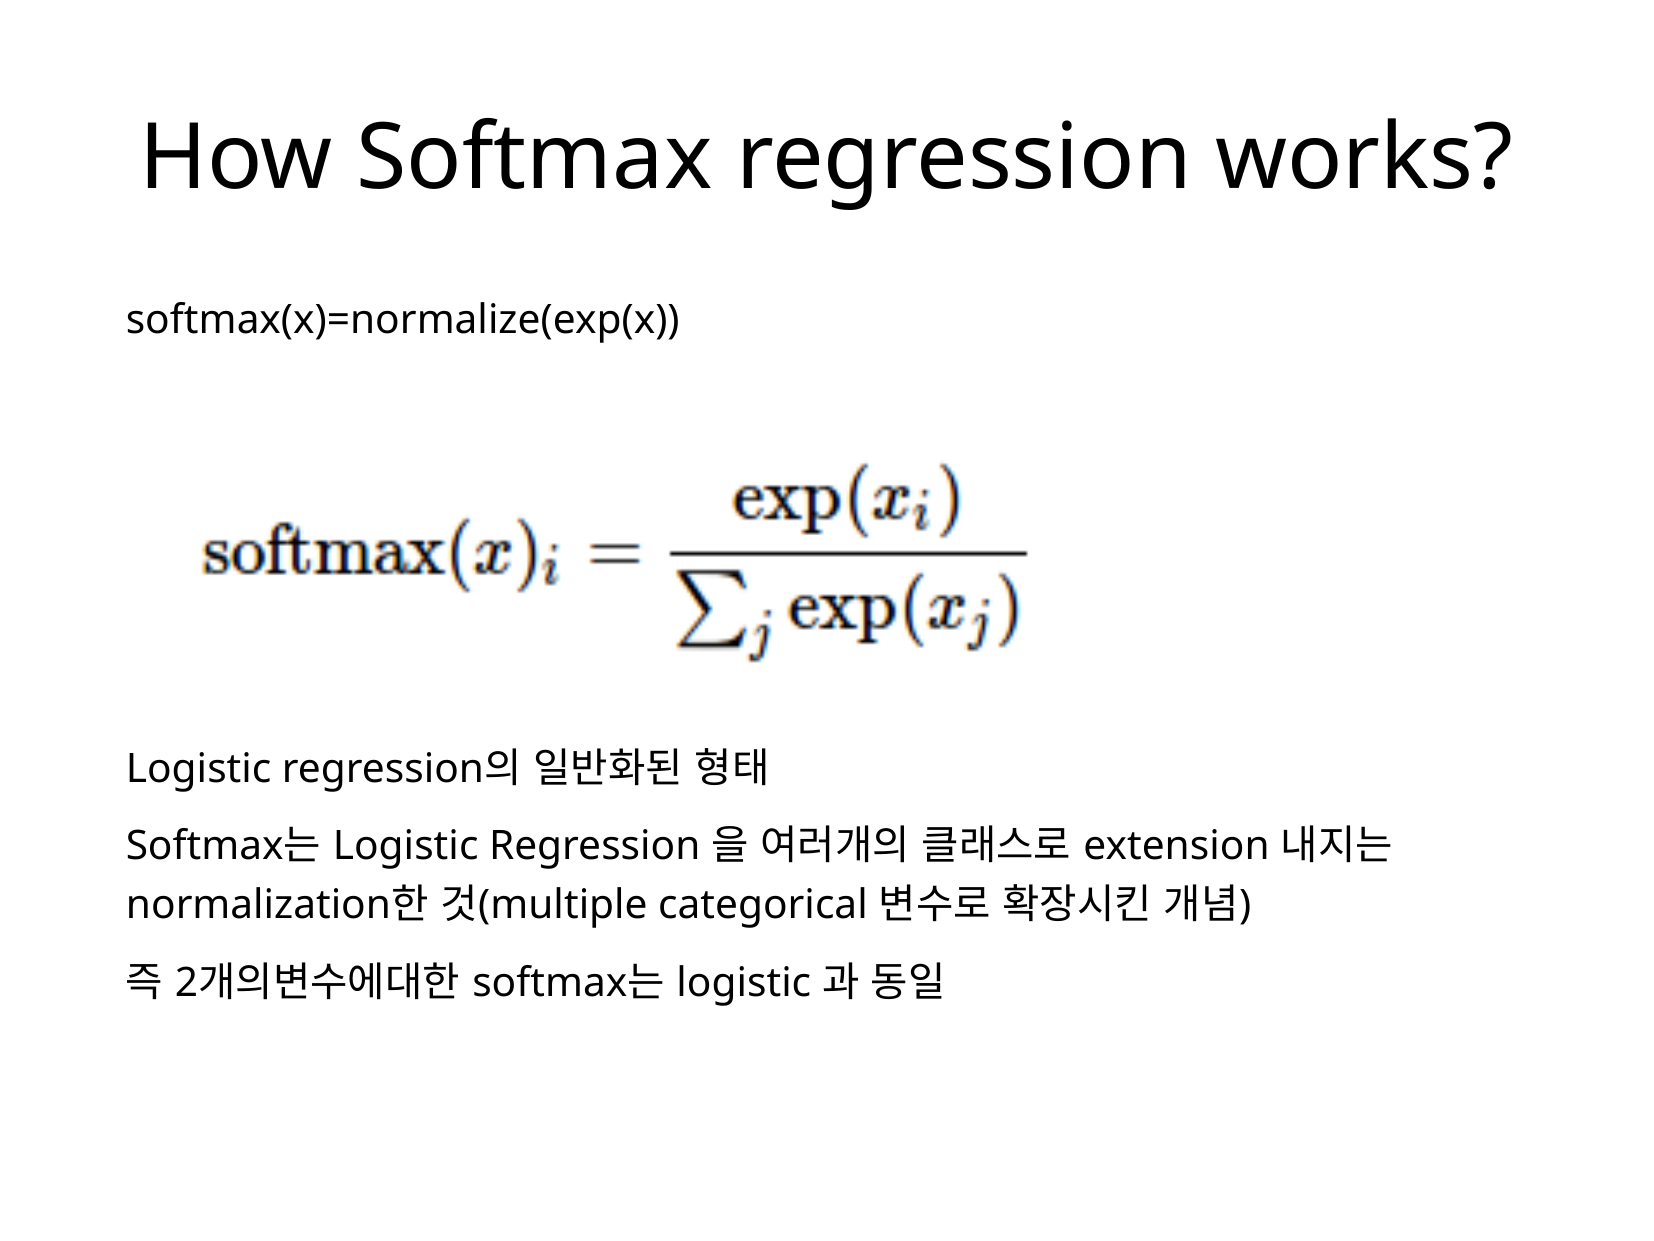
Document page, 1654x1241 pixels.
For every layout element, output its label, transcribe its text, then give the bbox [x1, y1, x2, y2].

picture [138, 389, 1087, 721]
list softmax(x)=normalize(exp(x)) normalized exponential 이라고 불리기도 하고 Logistic regression의 일반화된 형태 Softmax는 Logistic Regression 을 여러개의 클래스로 extension 내지는normalization한 것(multiple categorical 변수로 확장시킨 개념) 즉 2개의변수에대한 softmax는 logistic 과 동일 [82, 290, 1571, 1010]
title How Softmax regression works? [82, 49, 1571, 257]
